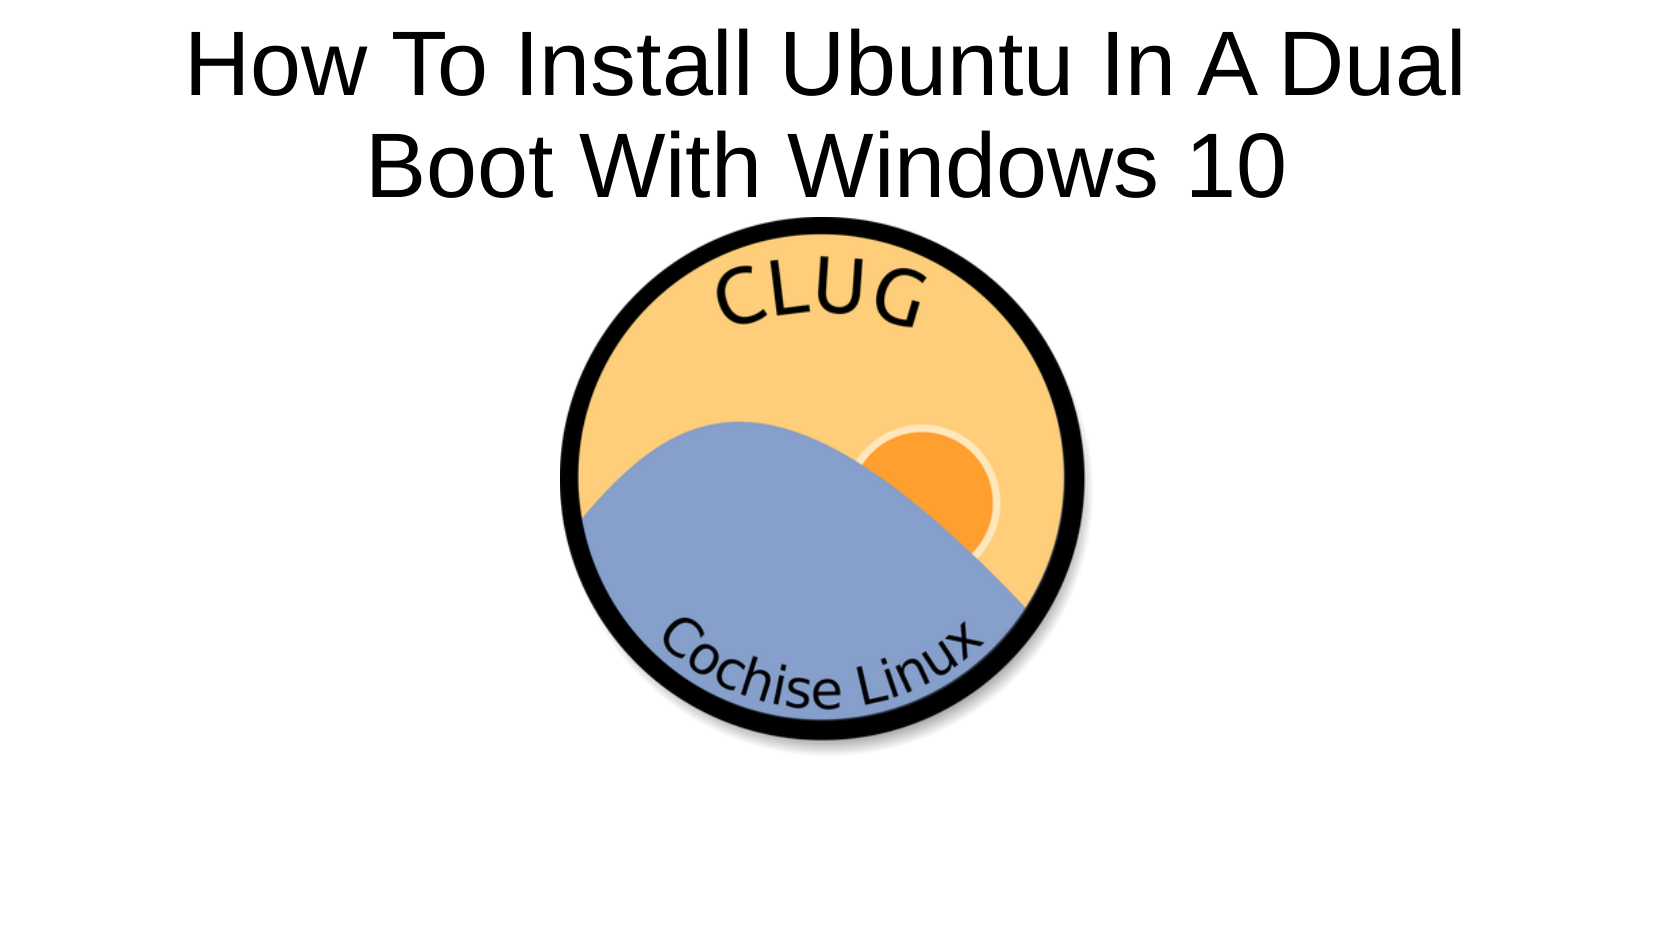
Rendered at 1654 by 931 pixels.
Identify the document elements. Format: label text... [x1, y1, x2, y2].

title How To Install Ubuntu In A Dual Boot With Windows 10 [82, 12, 1571, 218]
picture [560, 217, 1094, 758]
